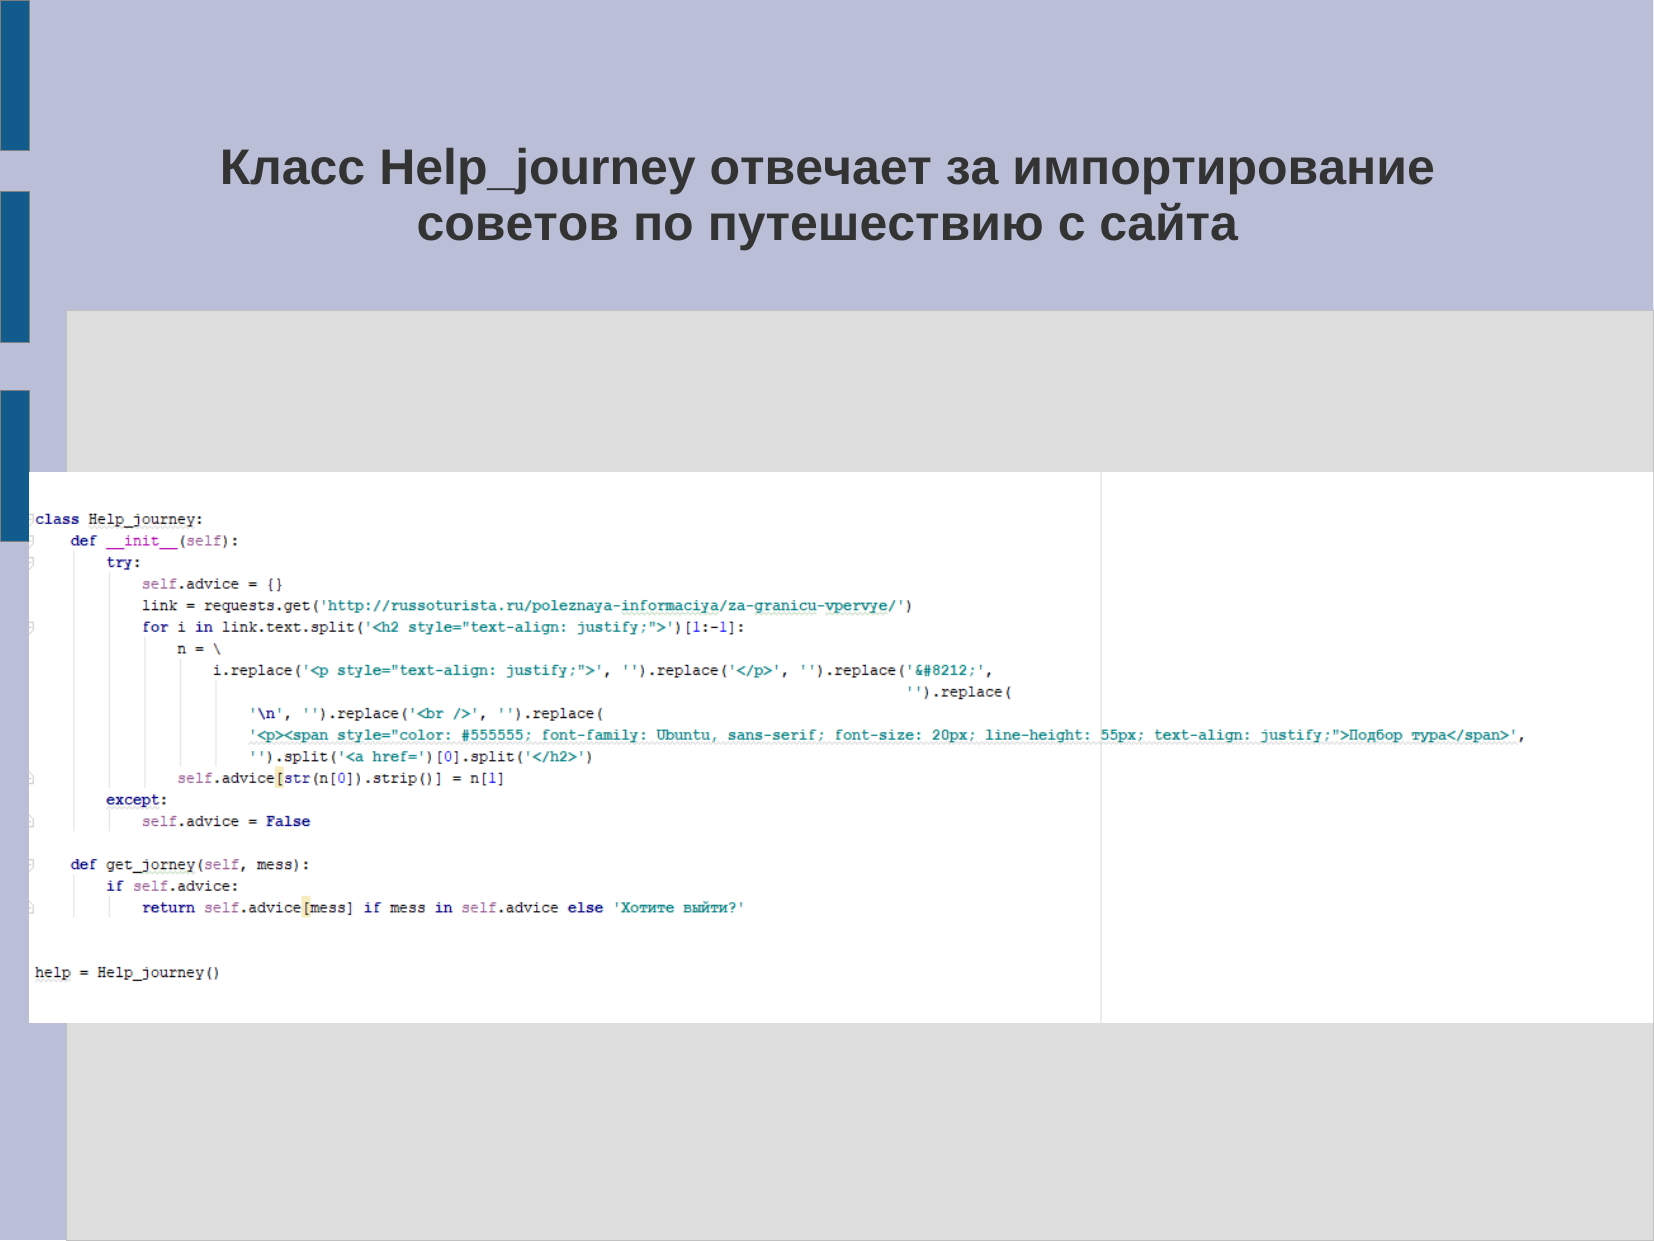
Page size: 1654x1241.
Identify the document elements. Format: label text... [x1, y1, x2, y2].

picture [29, 472, 1654, 1023]
title Класс Help_journey отвечает за импортирование советов по путешествию с сайта [121, 91, 1534, 299]
